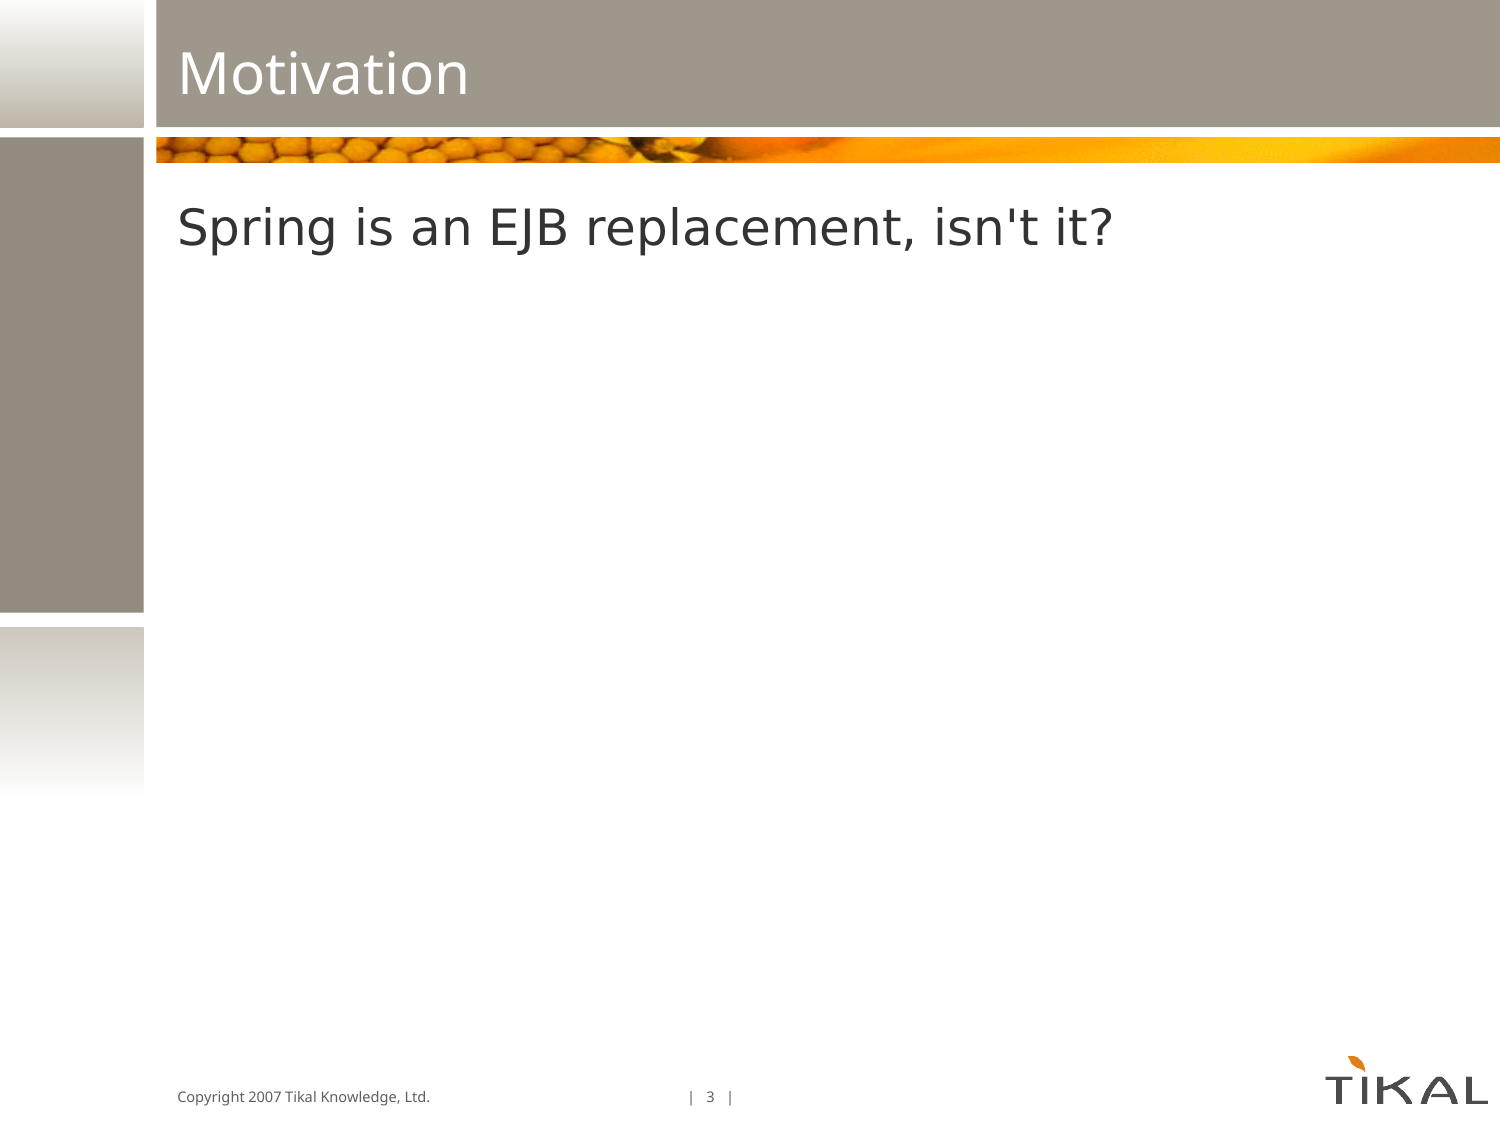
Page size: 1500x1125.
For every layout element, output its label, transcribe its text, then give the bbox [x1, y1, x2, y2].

picture [156, 137, 1500, 163]
picture [1312, 1034, 1500, 1125]
title Motivation [162, 24, 1450, 126]
list Spring is an EJB replacement, isn't it? [162, 187, 1450, 1038]
